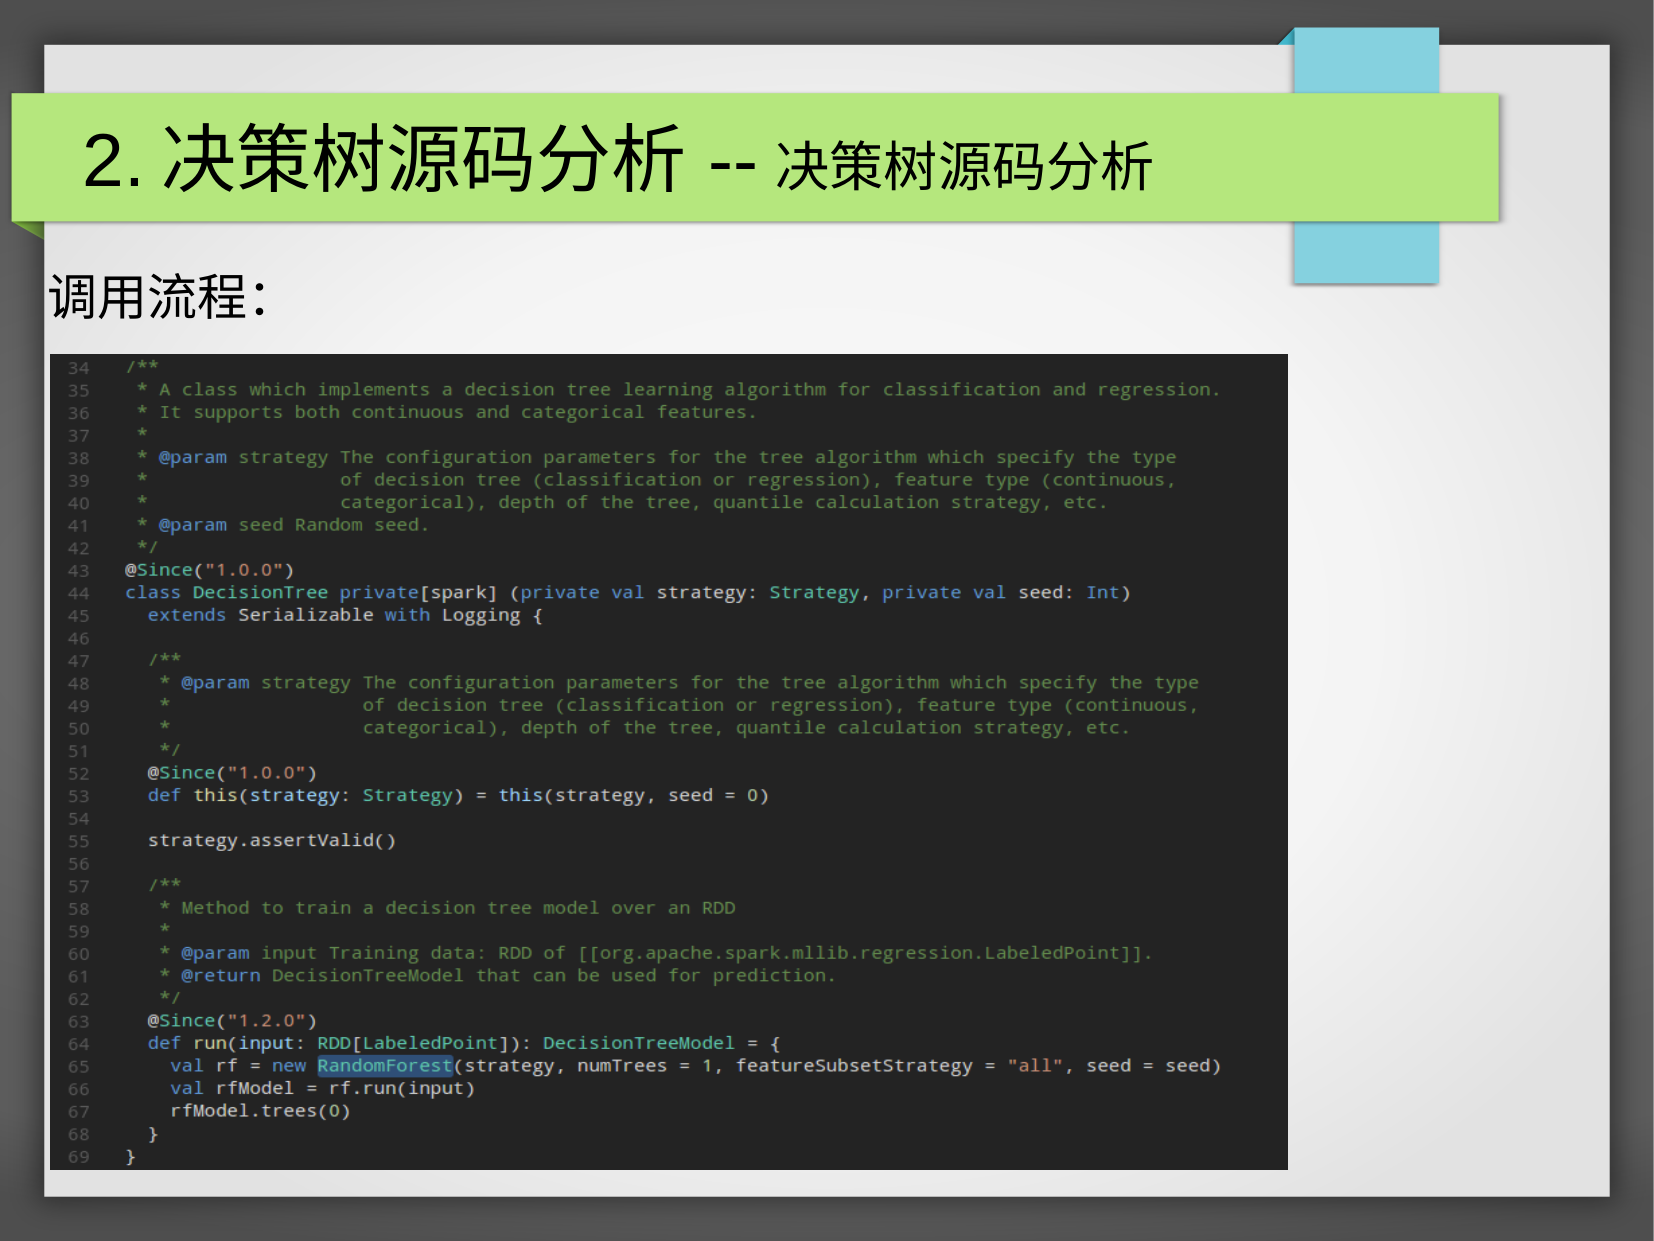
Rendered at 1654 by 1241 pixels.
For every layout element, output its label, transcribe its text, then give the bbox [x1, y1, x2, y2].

title 2.决策树源码分析--决策树源码分析 [82, 94, 1264, 213]
subtitle 调用流程： [47, 257, 1583, 331]
picture [0, 0, 1654, 1241]
